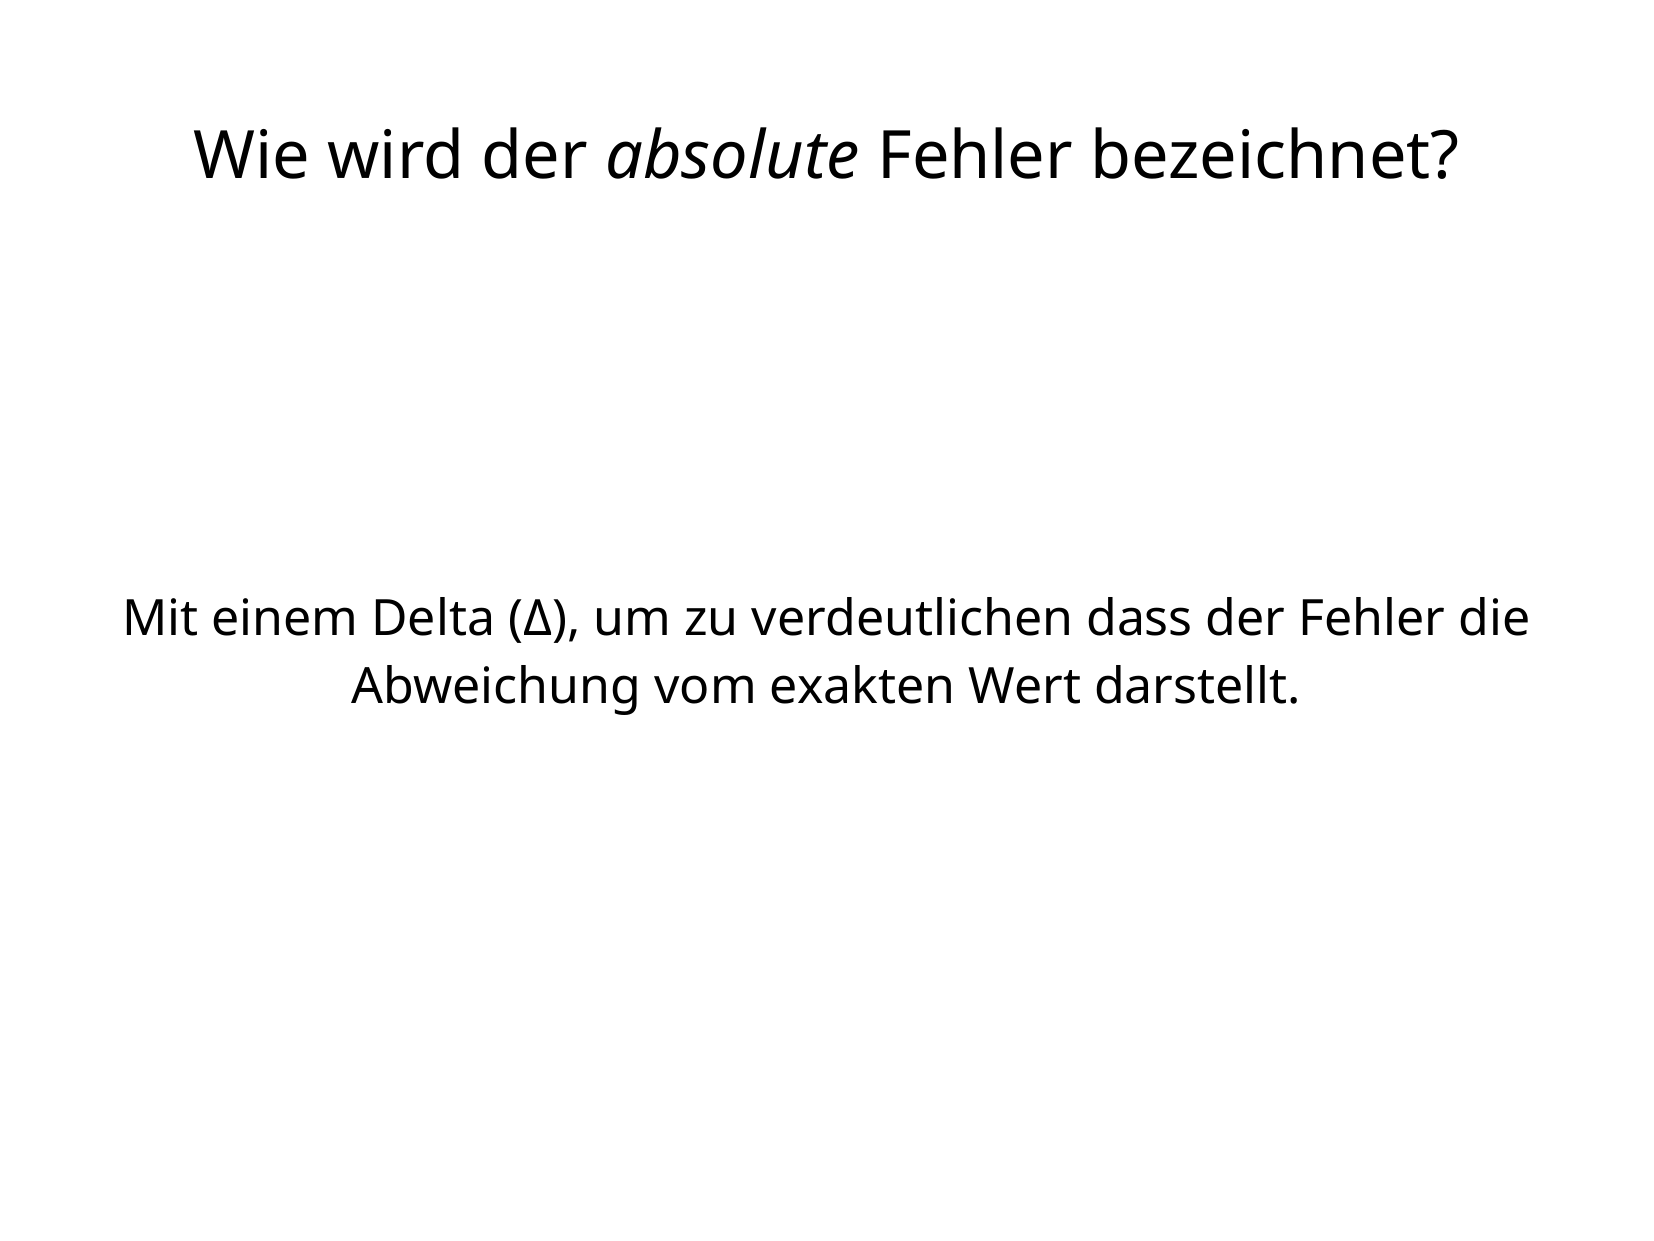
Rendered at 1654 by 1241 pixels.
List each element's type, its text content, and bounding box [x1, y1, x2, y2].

subtitle Mit einem Delta (Δ), um zu verdeutlichen dass der Fehler die Abweichung vom exakten Wert darstellt. [82, 290, 1571, 1010]
title Wie wird der absolute Fehler bezeichnet? [82, 49, 1571, 257]
